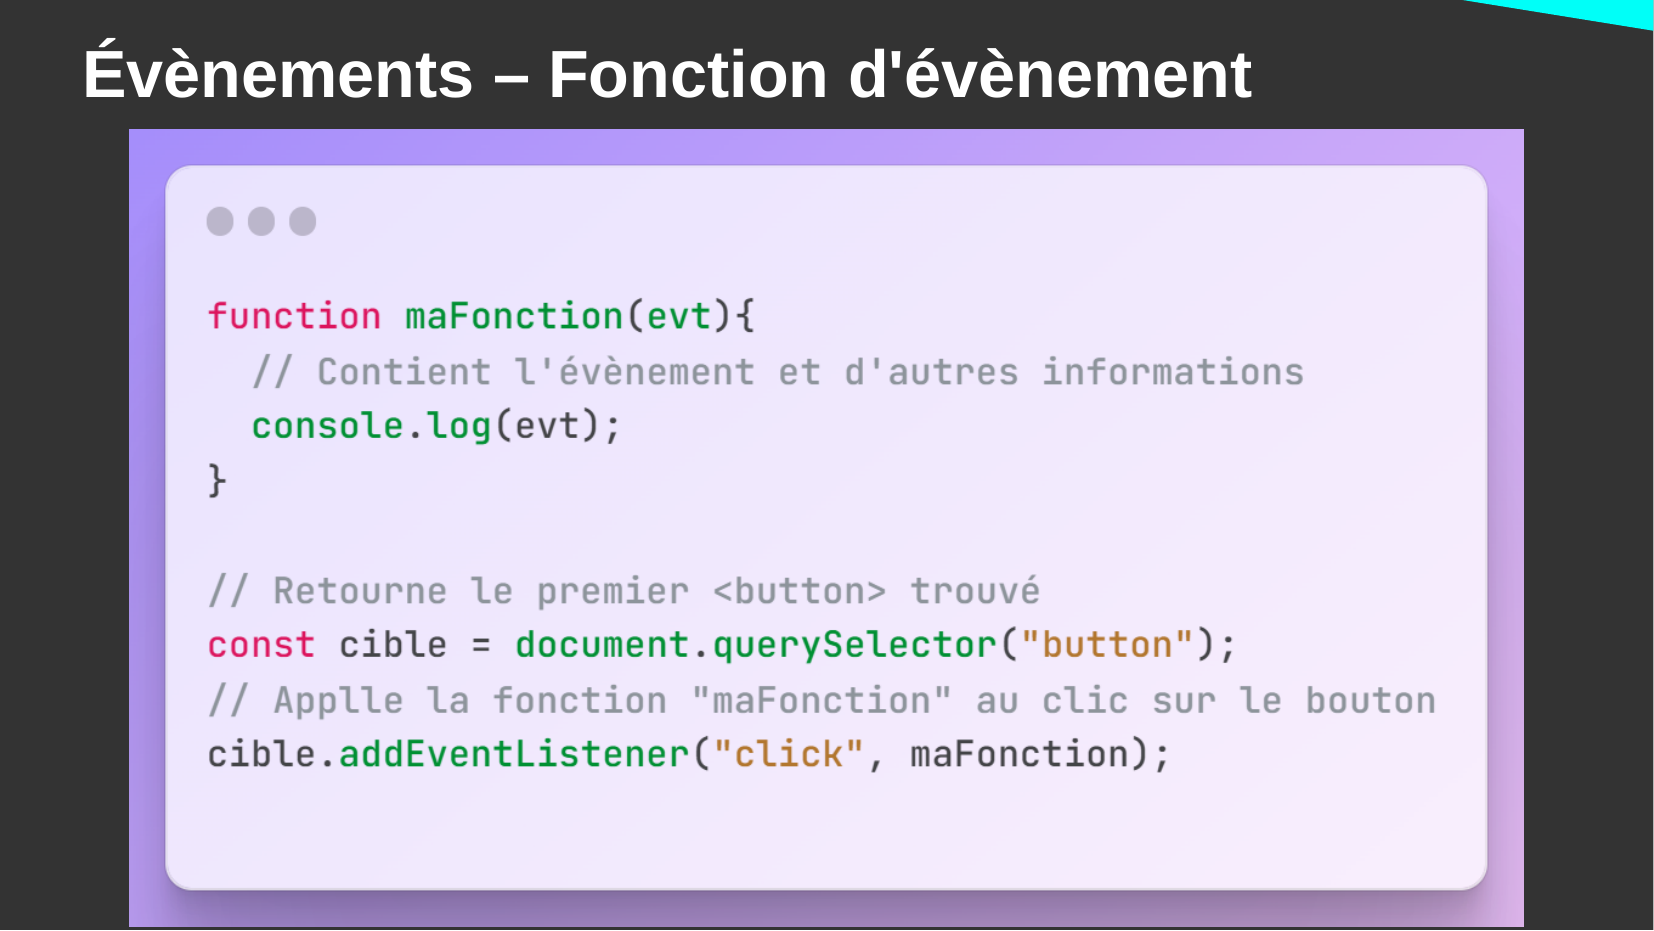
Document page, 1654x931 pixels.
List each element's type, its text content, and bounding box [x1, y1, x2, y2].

text_box [1462, 0, 1654, 31]
title Évènements – Fonction d'évènement [82, 37, 1571, 114]
picture [129, 129, 1524, 927]
